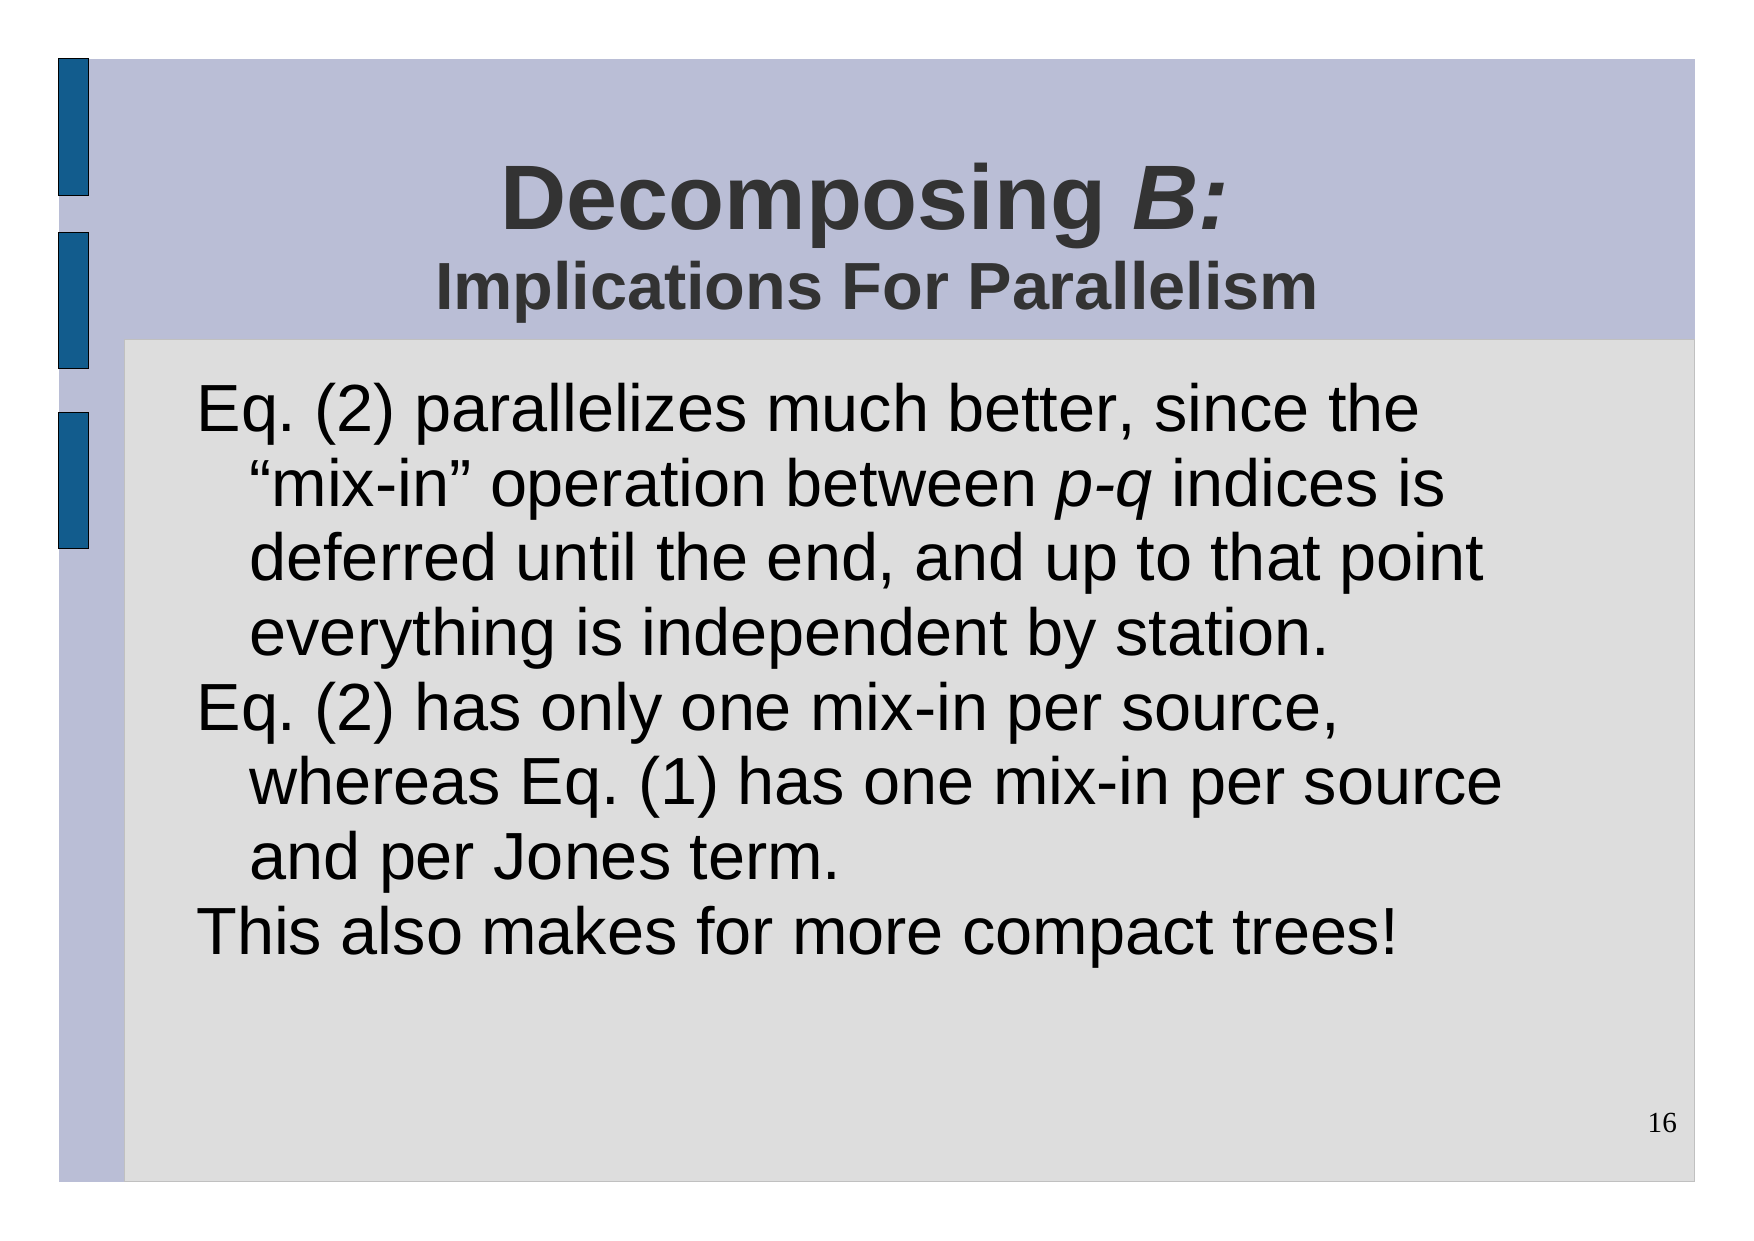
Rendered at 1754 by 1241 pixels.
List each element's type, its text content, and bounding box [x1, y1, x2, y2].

list Eq. (2) parallelizes much better, since the “mix-in” operation between p-q indices is deferred until the end, and up to that point everything is independent by station. Eq. (2) has only one mix-in per source, whereas Eq. (1) has one mix-in per source and per Jones term. This also makes for more compact trees! [178, 370, 1577, 1079]
title Decomposing B: Implications For Parallelism [178, 141, 1577, 329]
